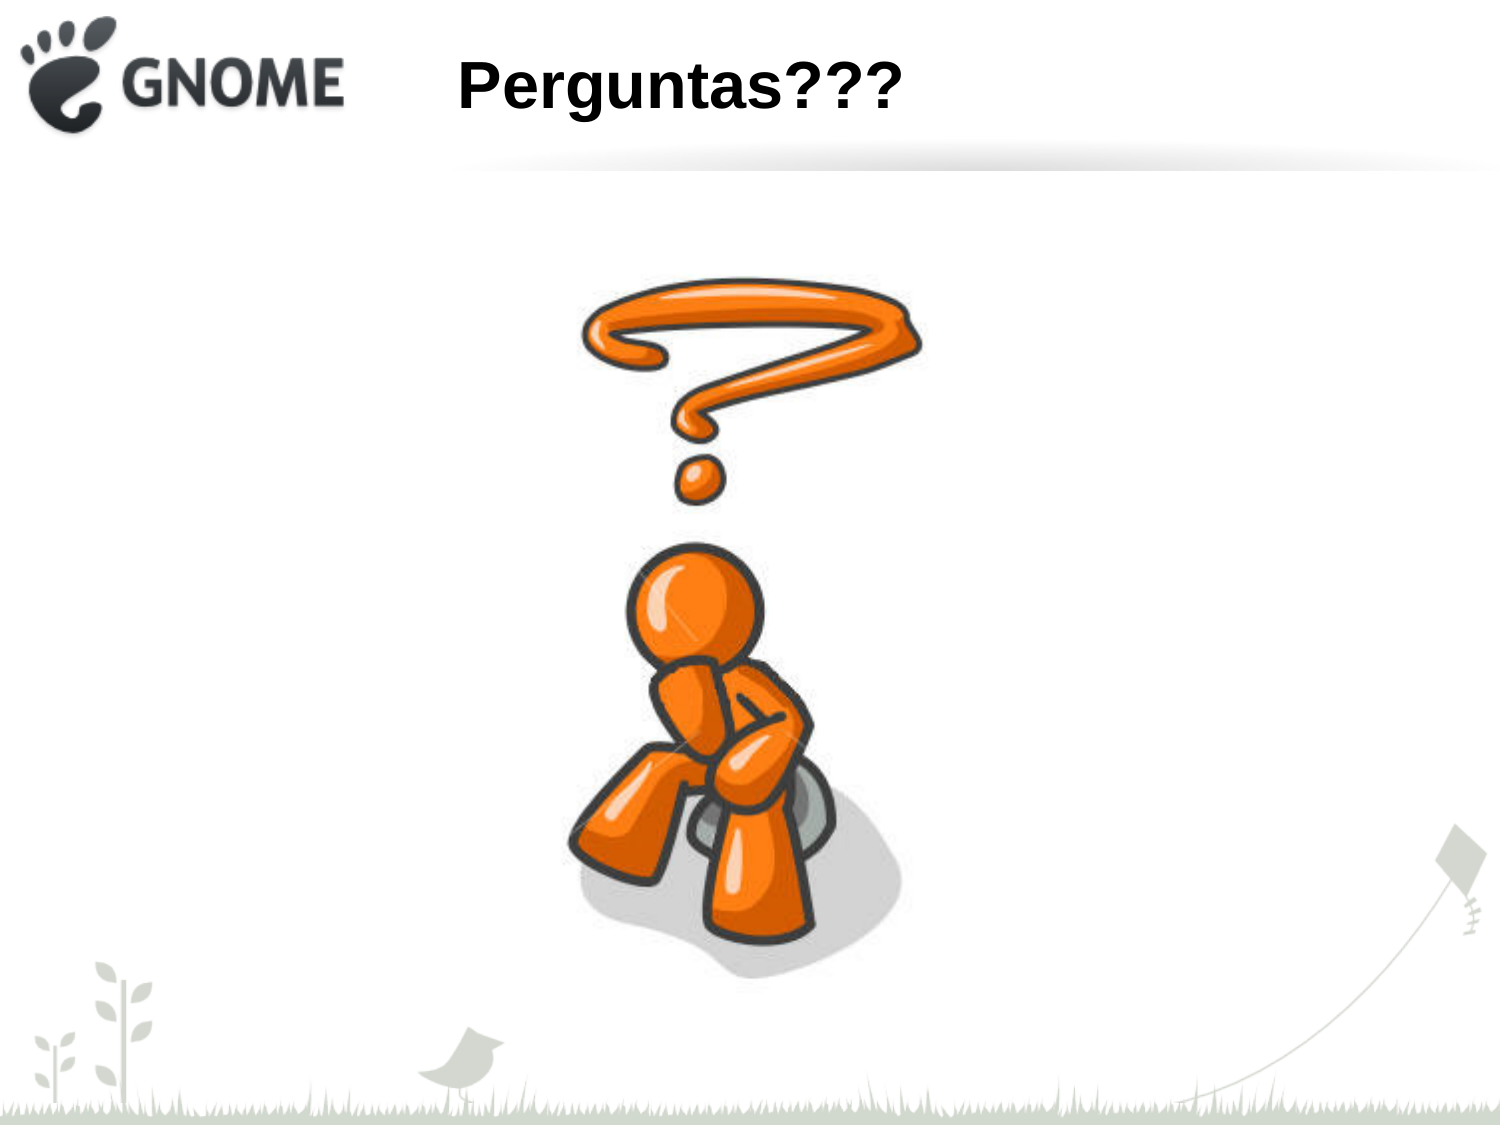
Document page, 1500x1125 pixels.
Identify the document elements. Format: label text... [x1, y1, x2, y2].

picture [16, 15, 349, 142]
picture [0, 243, 1500, 1125]
title Perguntas??? [442, 0, 1500, 171]
